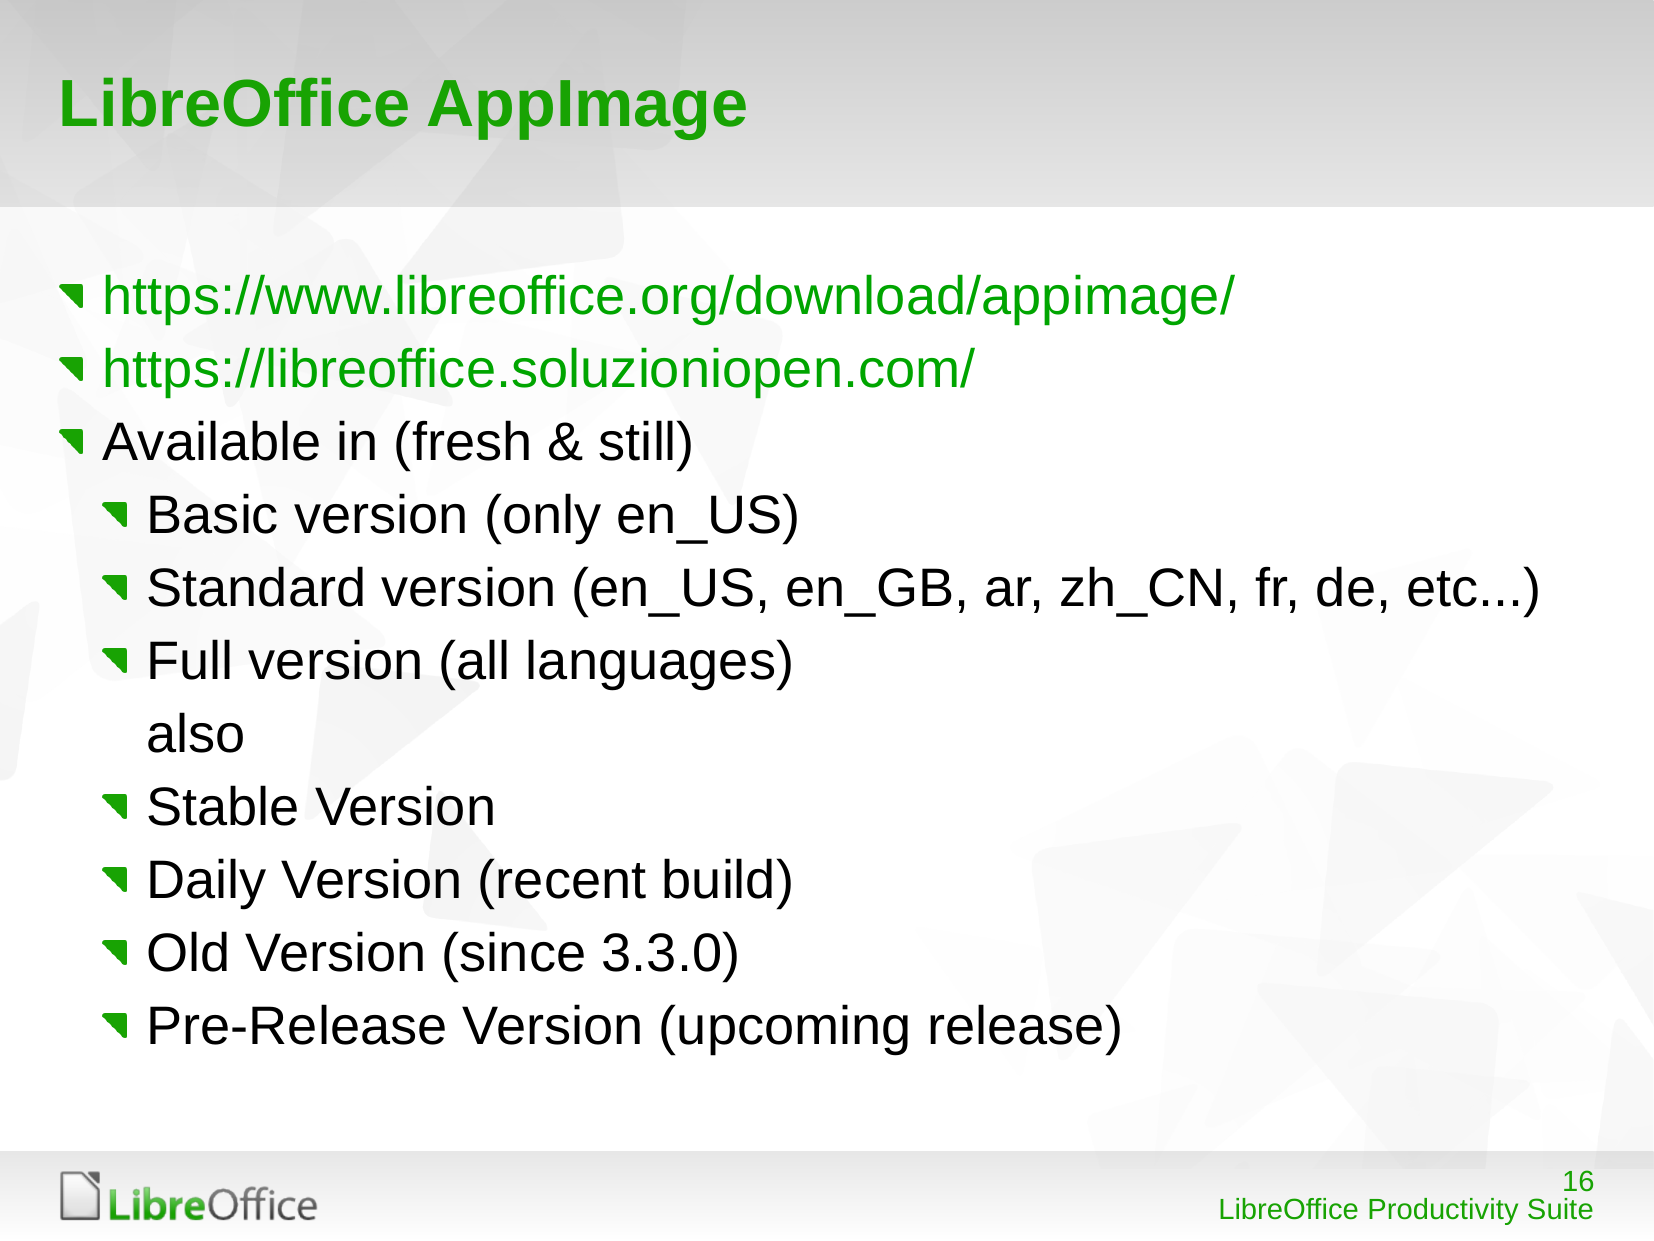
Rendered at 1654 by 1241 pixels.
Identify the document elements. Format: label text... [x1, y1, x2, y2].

list https://www.libreoffice.org/download/appimage/ https://libreoffice.soluzioniopen.com/ Available in (fresh & still) Basic version (only en_US) Standard version (en_US, en_GB, ar, zh_CN, fr, de, etc...) Full version (all languages) also Stable Version Daily Version (recent build) Old Version (since 3.3.0) Pre-Release Version (upcoming release) [59, 265, 1595, 1114]
picture [41, 1152, 337, 1240]
picture [0, 0, 783, 931]
picture [915, 548, 1654, 1169]
title LibreOffice AppImage [59, 29, 1595, 178]
